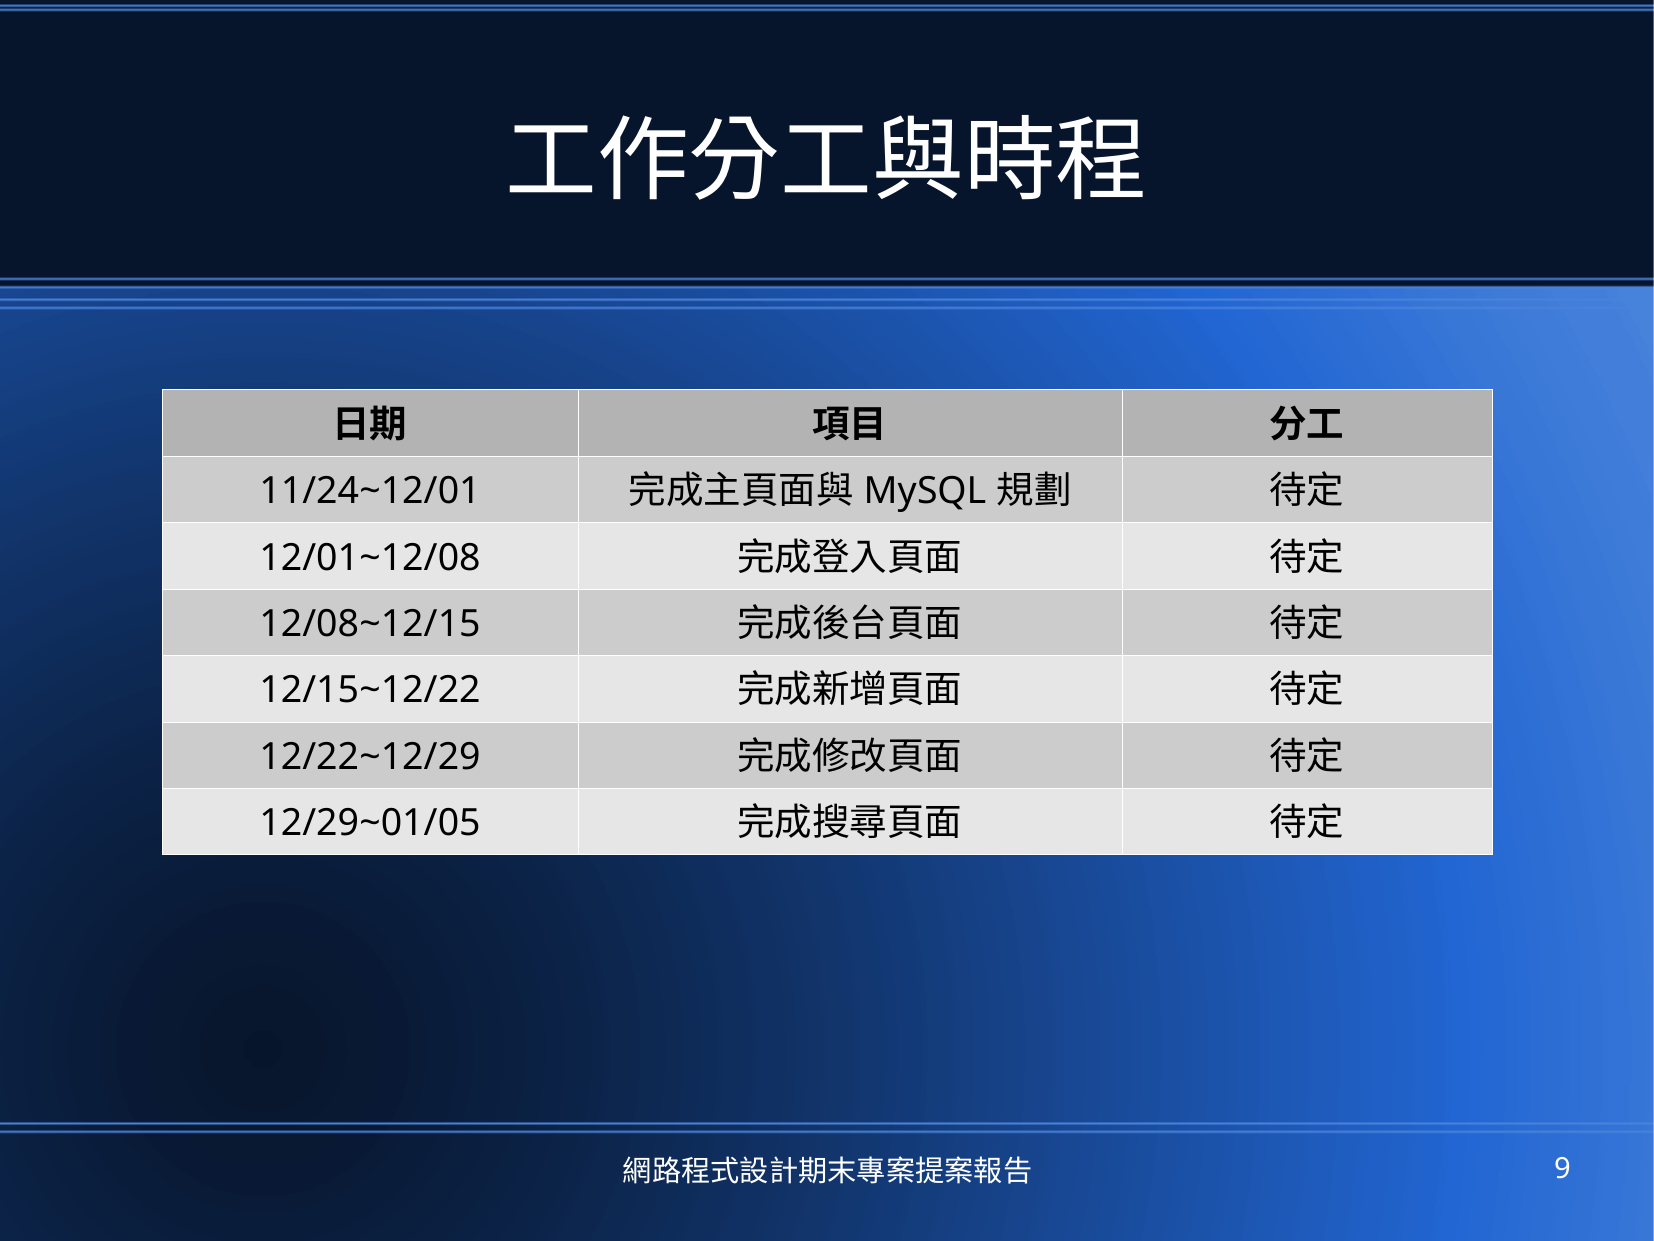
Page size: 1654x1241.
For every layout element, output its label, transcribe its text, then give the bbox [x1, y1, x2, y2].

table_cell 完成修改頁面 [579, 723, 1122, 788]
picture [0, 0, 1654, 1241]
table_cell 待定 [1123, 457, 1492, 522]
table_cell 完成主頁面與MySQL規劃 [579, 457, 1122, 522]
table_cell 完成後台頁面 [579, 590, 1122, 655]
title 工作分工與時程 [82, 49, 1571, 257]
table_header 日期 [163, 390, 578, 456]
table_cell 待定 [1123, 656, 1492, 722]
table_header 項目 [579, 390, 1122, 456]
table_cell 12/15~12/22 [163, 656, 578, 722]
table_cell 12/01~12/08 [163, 523, 578, 589]
table_cell 11/24~12/01 [163, 457, 578, 522]
table_cell 完成登入頁面 [579, 523, 1122, 589]
table_cell 12/08~12/15 [163, 590, 578, 655]
table_cell 12/22~12/29 [163, 723, 578, 788]
table_cell 待定 [1123, 523, 1492, 589]
table_cell 待定 [1123, 789, 1492, 854]
table_header 分工 [1123, 390, 1492, 456]
table_cell 待定 [1123, 723, 1492, 788]
table_cell 待定 [1123, 590, 1492, 655]
table_cell 完成新增頁面 [579, 656, 1122, 722]
table_cell 完成搜尋頁面 [579, 789, 1122, 854]
table_cell 12/29~01/05 [163, 789, 578, 854]
